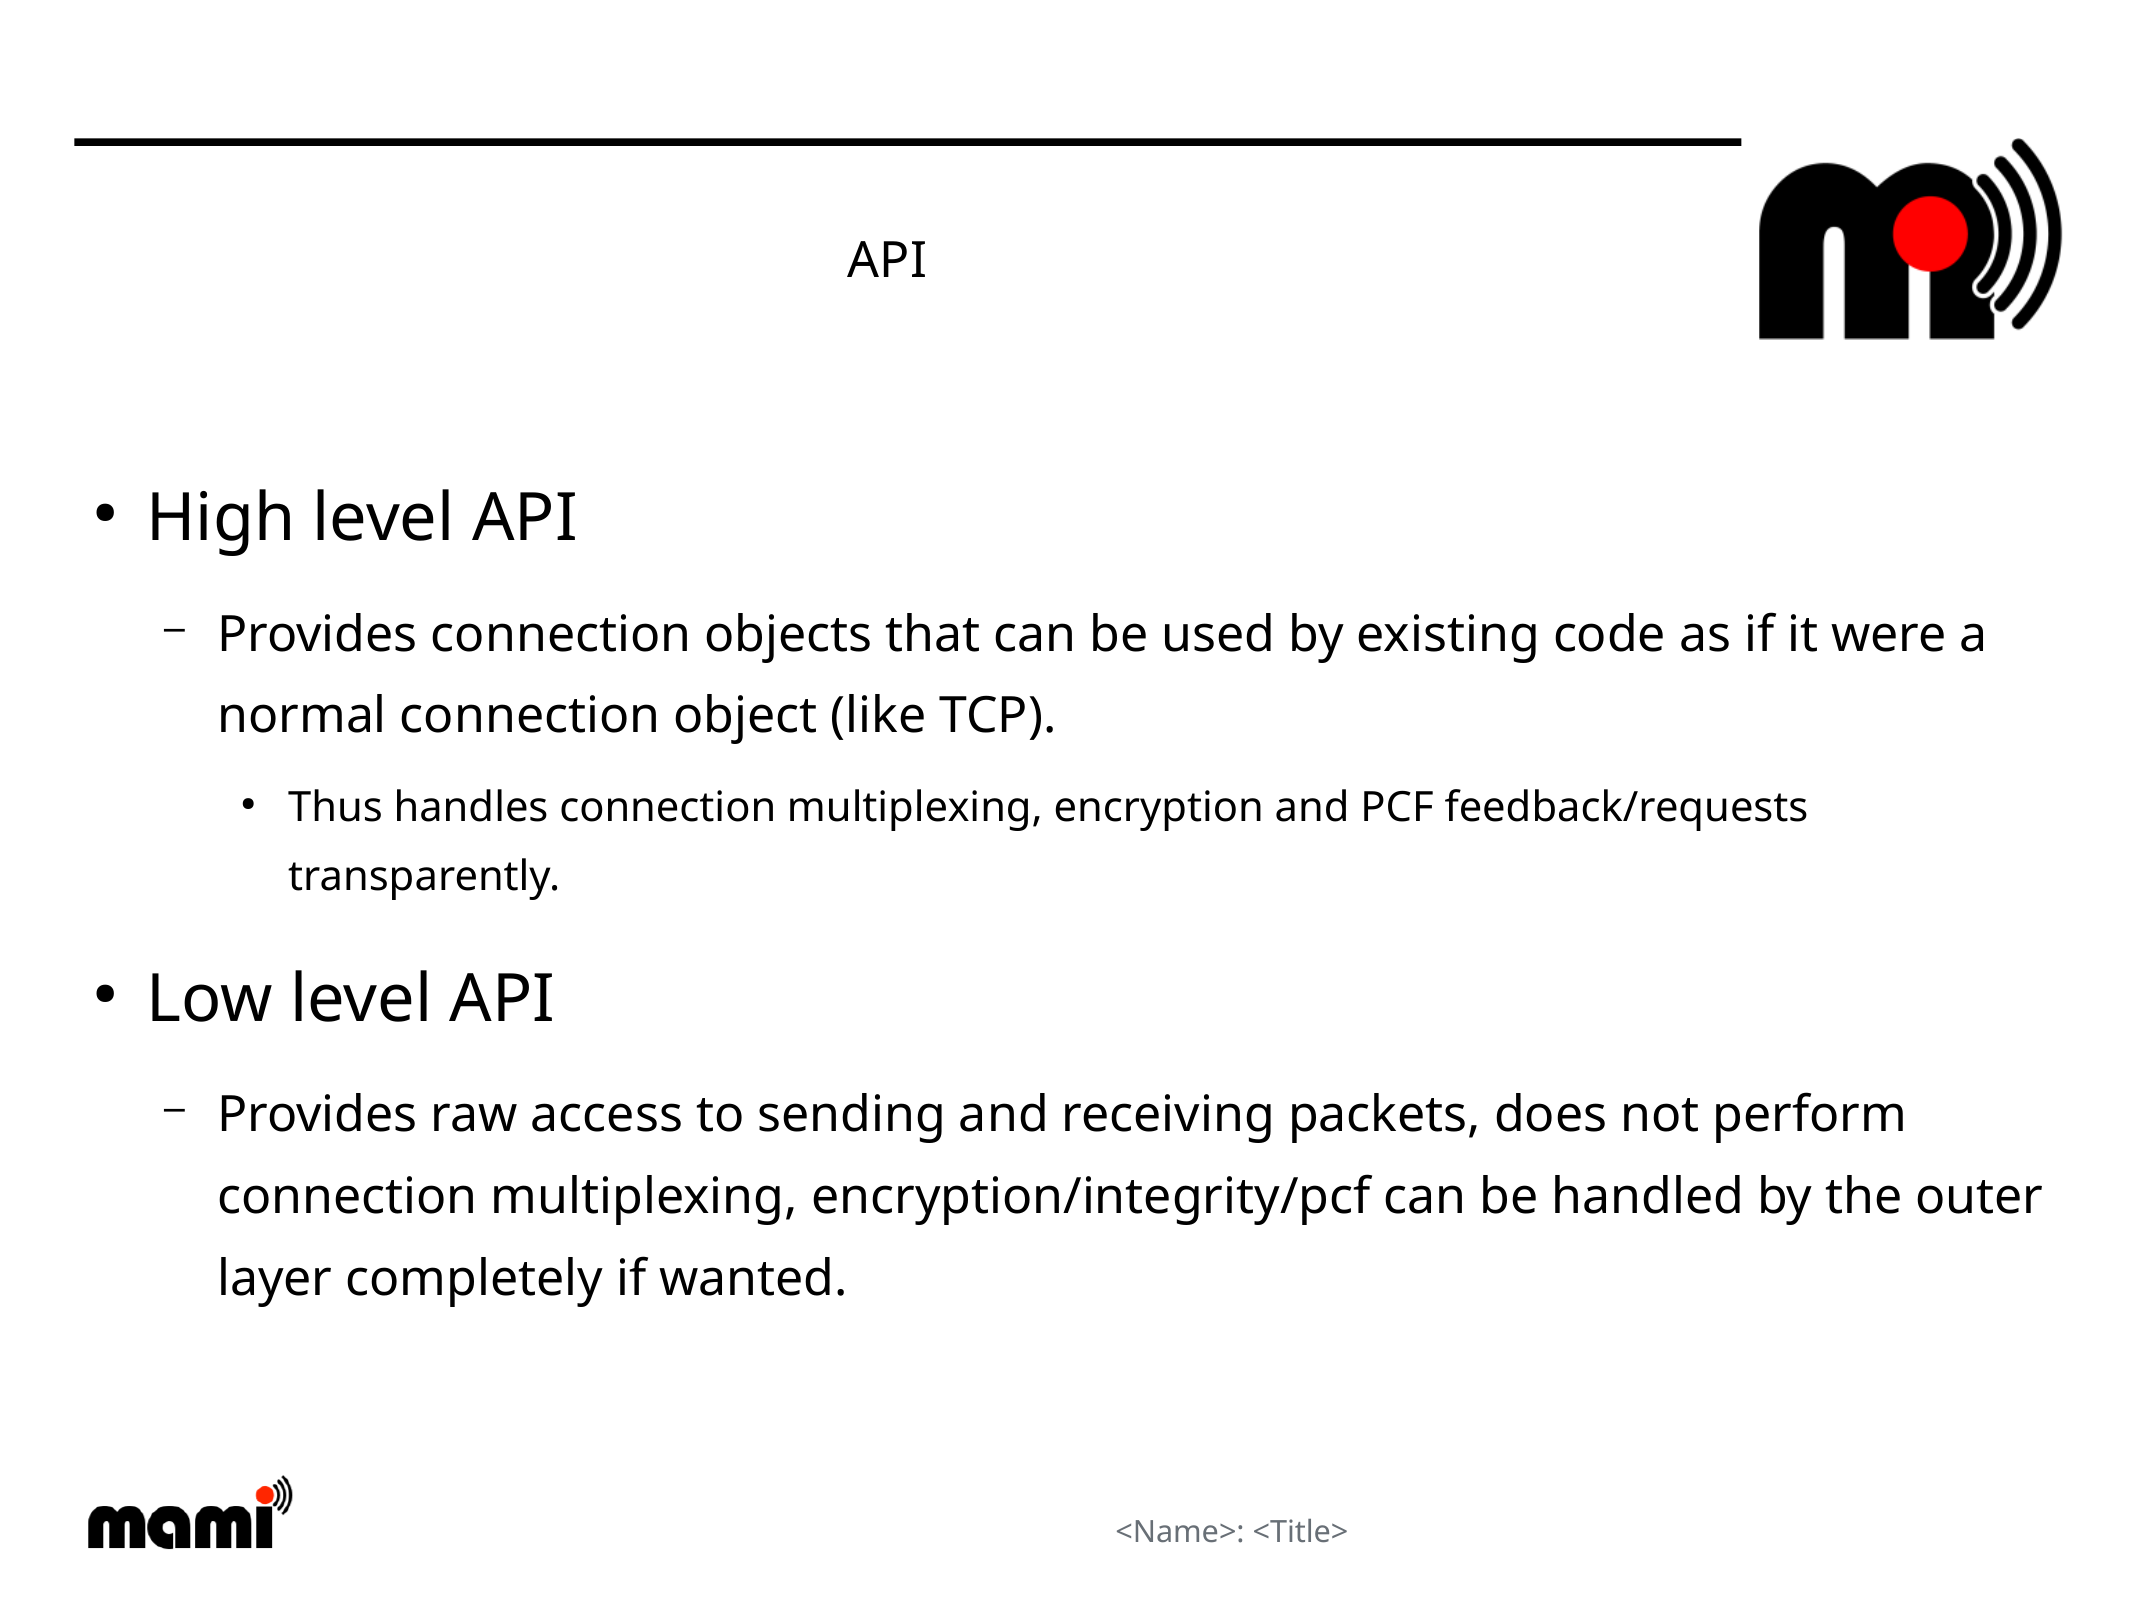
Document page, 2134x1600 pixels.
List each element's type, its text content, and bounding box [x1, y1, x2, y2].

list High level API Provides connection objects that can be used by existing code as if it were a normal connection object (like TCP). Thus handles connection multiplexing, encryption and PCF feedback/requests transparently. Low level API Provides raw access to sending and receiving packets, does not perform connection multiplexing, encryption/integrity/pcf can be handled by the outer layer completely if wanted. [75, 451, 2053, 1462]
picture [1758, 138, 2065, 340]
title API [75, 144, 1700, 372]
picture [86, 1473, 294, 1552]
